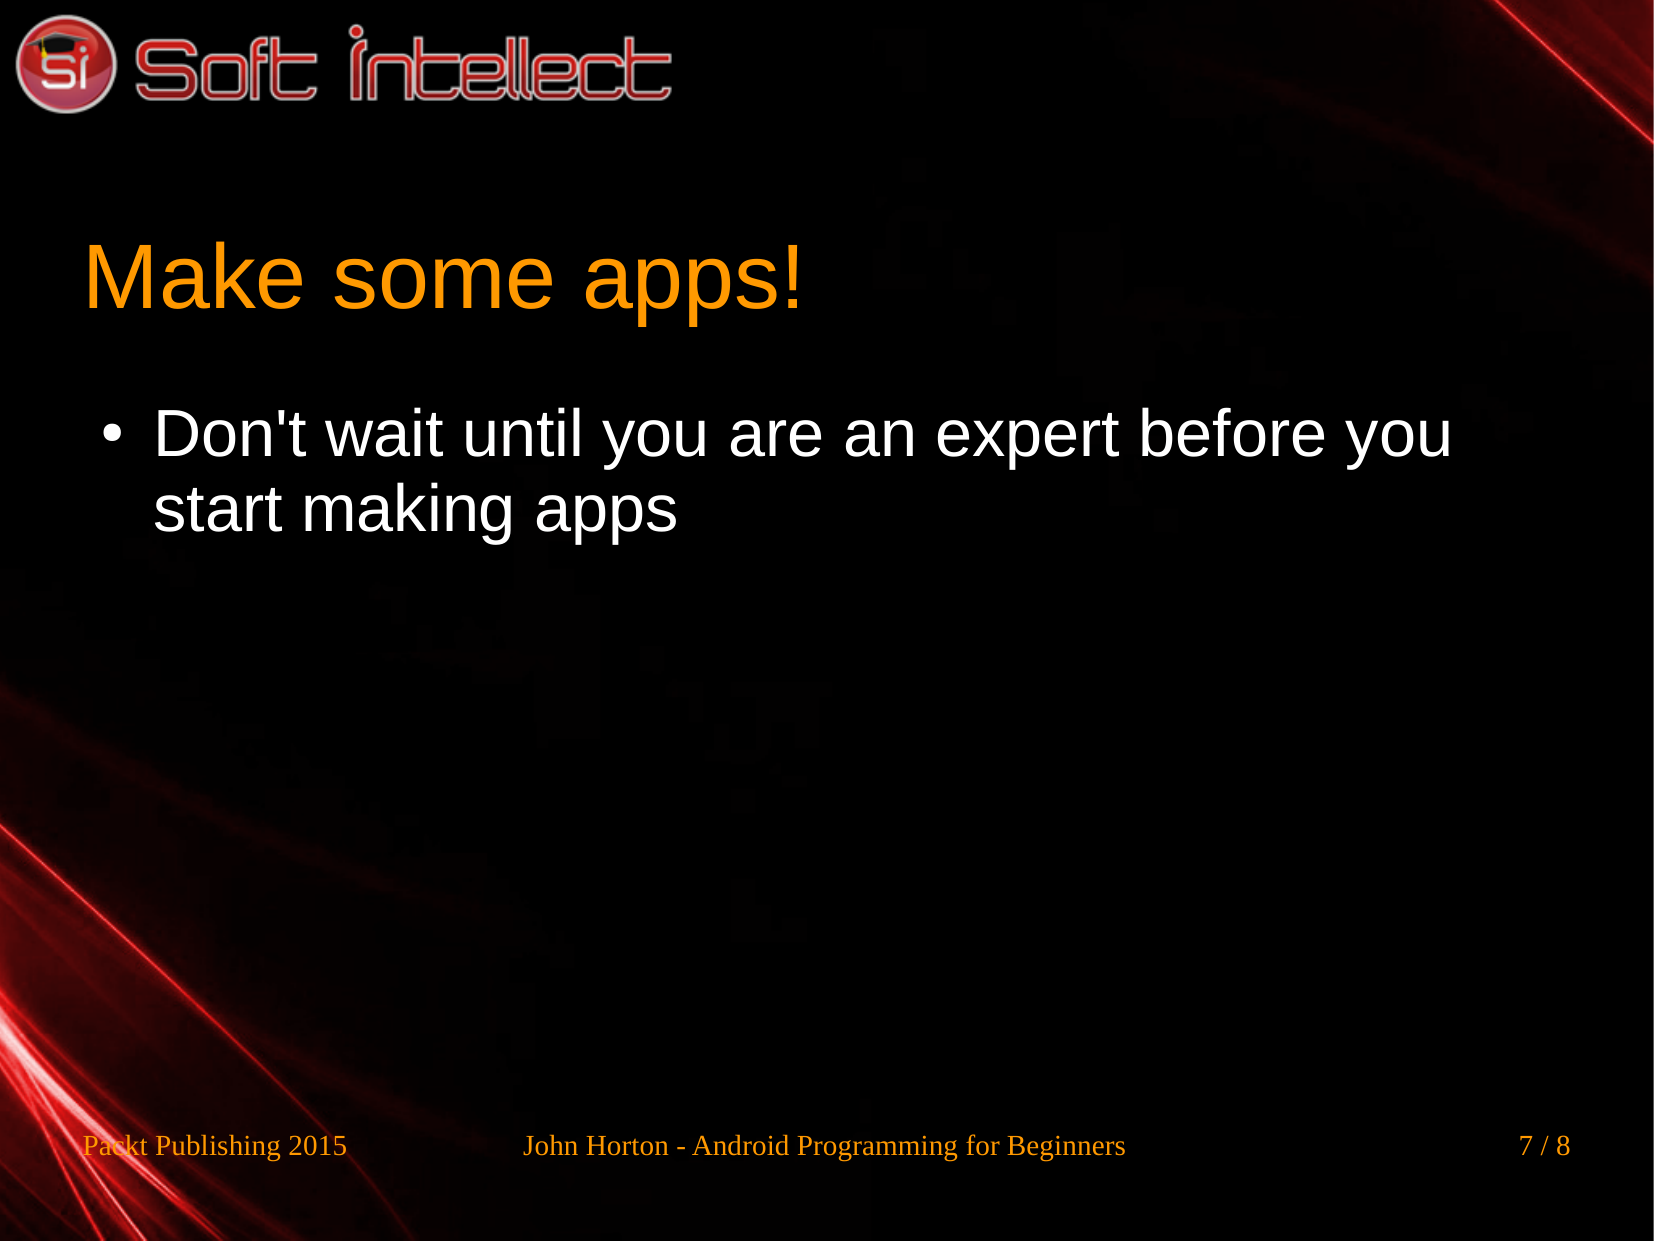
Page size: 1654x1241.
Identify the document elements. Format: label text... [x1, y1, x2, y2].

title Make some apps! [82, 173, 1571, 381]
list Don't wait until you are an expert before you start making apps [82, 396, 1571, 1116]
picture [0, 0, 1654, 1241]
